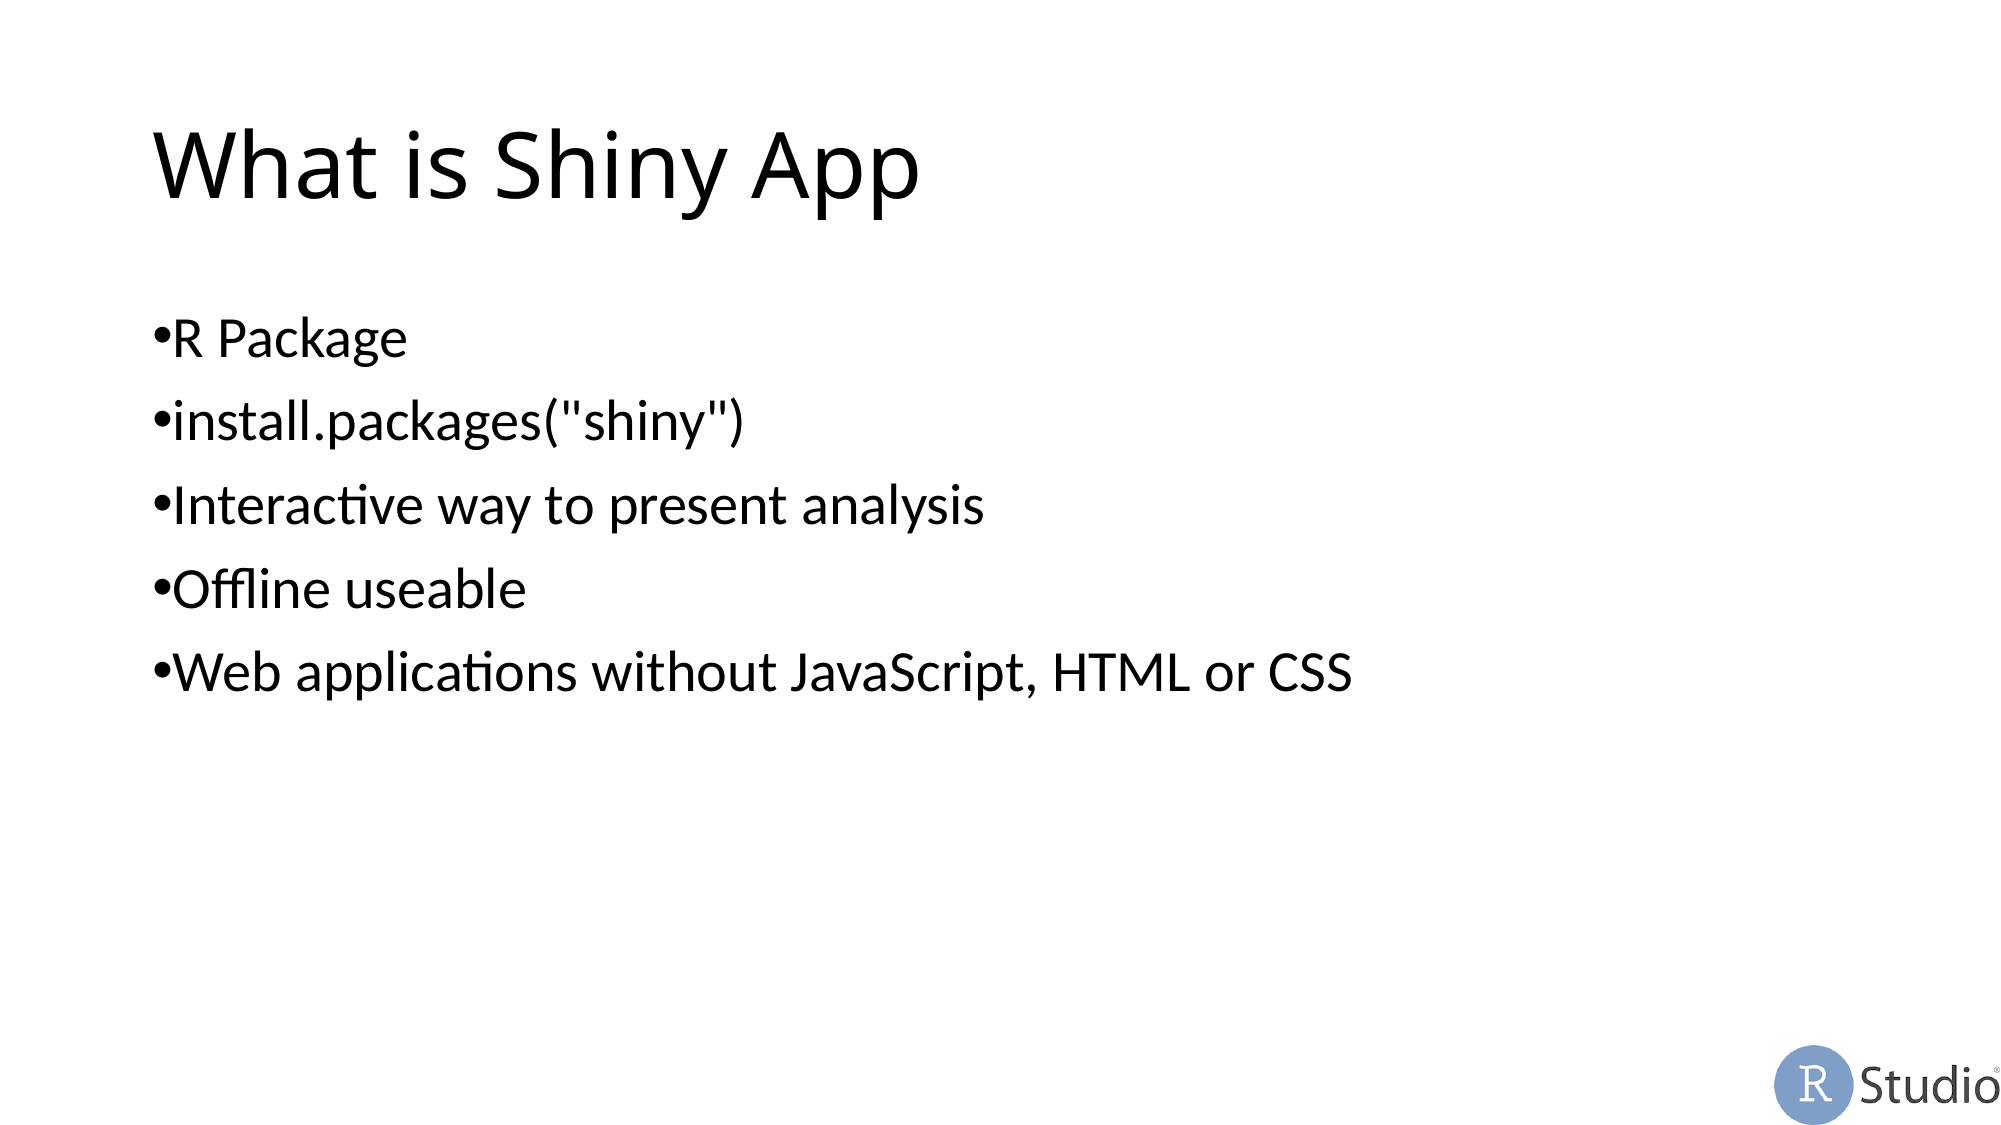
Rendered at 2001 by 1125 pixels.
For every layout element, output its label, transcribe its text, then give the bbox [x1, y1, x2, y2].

list R Package install.packages("shiny") Interactive way to present analysis Offline useable Web applications without JavaScript, HTML or CSS [137, 299, 1863, 1014]
picture [1774, 1045, 2000, 1125]
title What is Shiny App [137, 59, 1863, 278]
